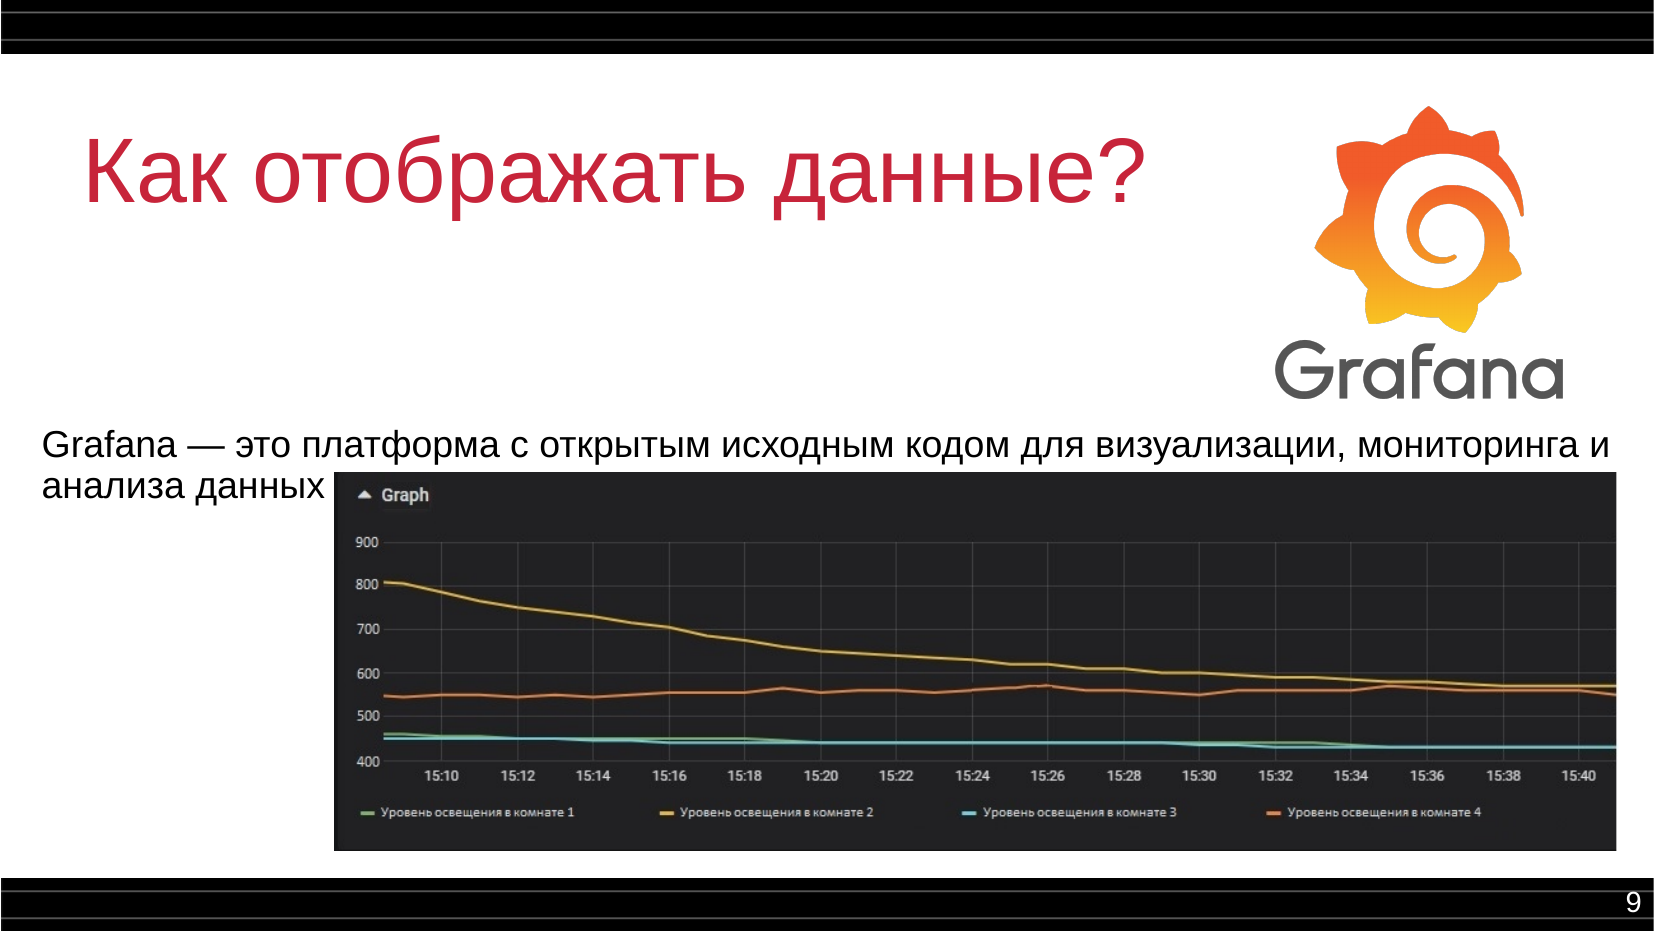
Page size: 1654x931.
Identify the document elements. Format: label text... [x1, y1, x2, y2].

picture [334, 472, 1619, 851]
picture [1, 0, 1654, 54]
title Как отображать данные? [82, 92, 1571, 249]
picture [1, 878, 1654, 931]
picture [1275, 106, 1563, 399]
text_box Grafana — это платформа с открытым исходным кодом для визуализации, мониторинга и анализа данных [26, 415, 1627, 515]
